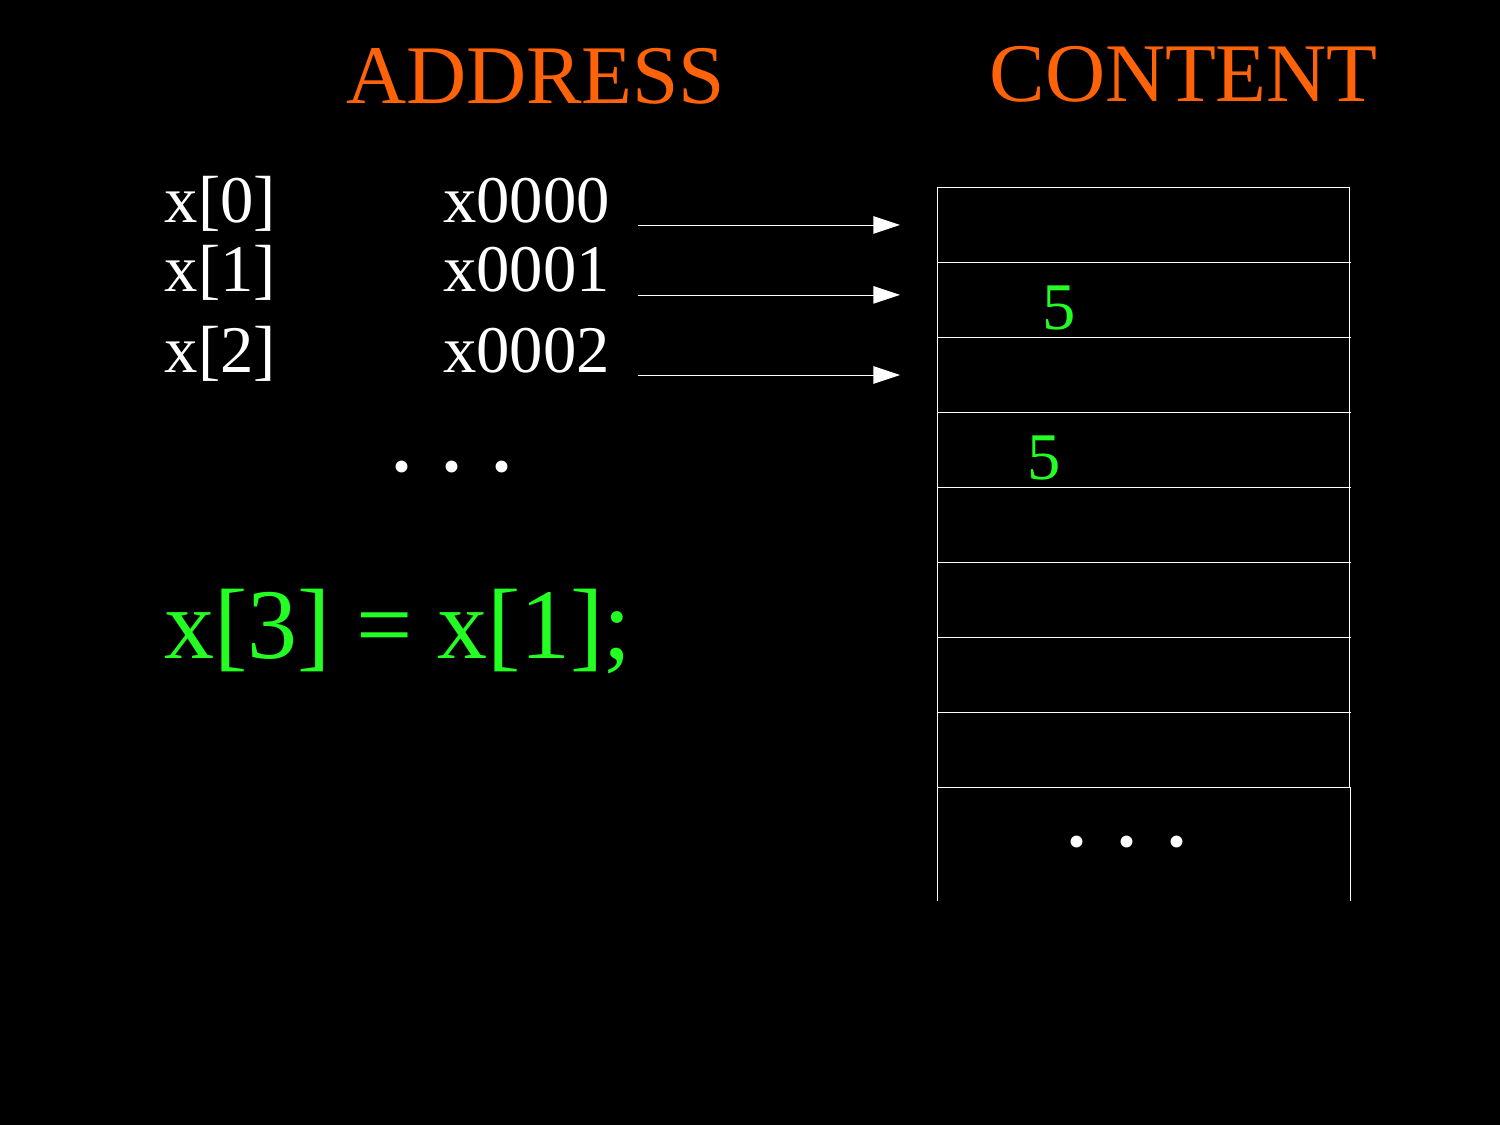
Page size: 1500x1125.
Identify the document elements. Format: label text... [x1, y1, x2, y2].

text_box x[2] x0002 [150, 305, 638, 395]
text_box 5 [1027, 262, 1500, 352]
text_box CONTENT [975, 20, 1500, 128]
text_box x[1] x0001 [150, 224, 638, 305]
text_box . . . [375, 375, 563, 501]
text_box x[3] = x[1]; [150, 562, 751, 699]
text_box . . . [1050, 750, 1238, 876]
text_box ADDRESS [331, 22, 782, 130]
text_box 5 [1012, 412, 1500, 502]
text_box x[0] x0000 [150, 155, 638, 224]
